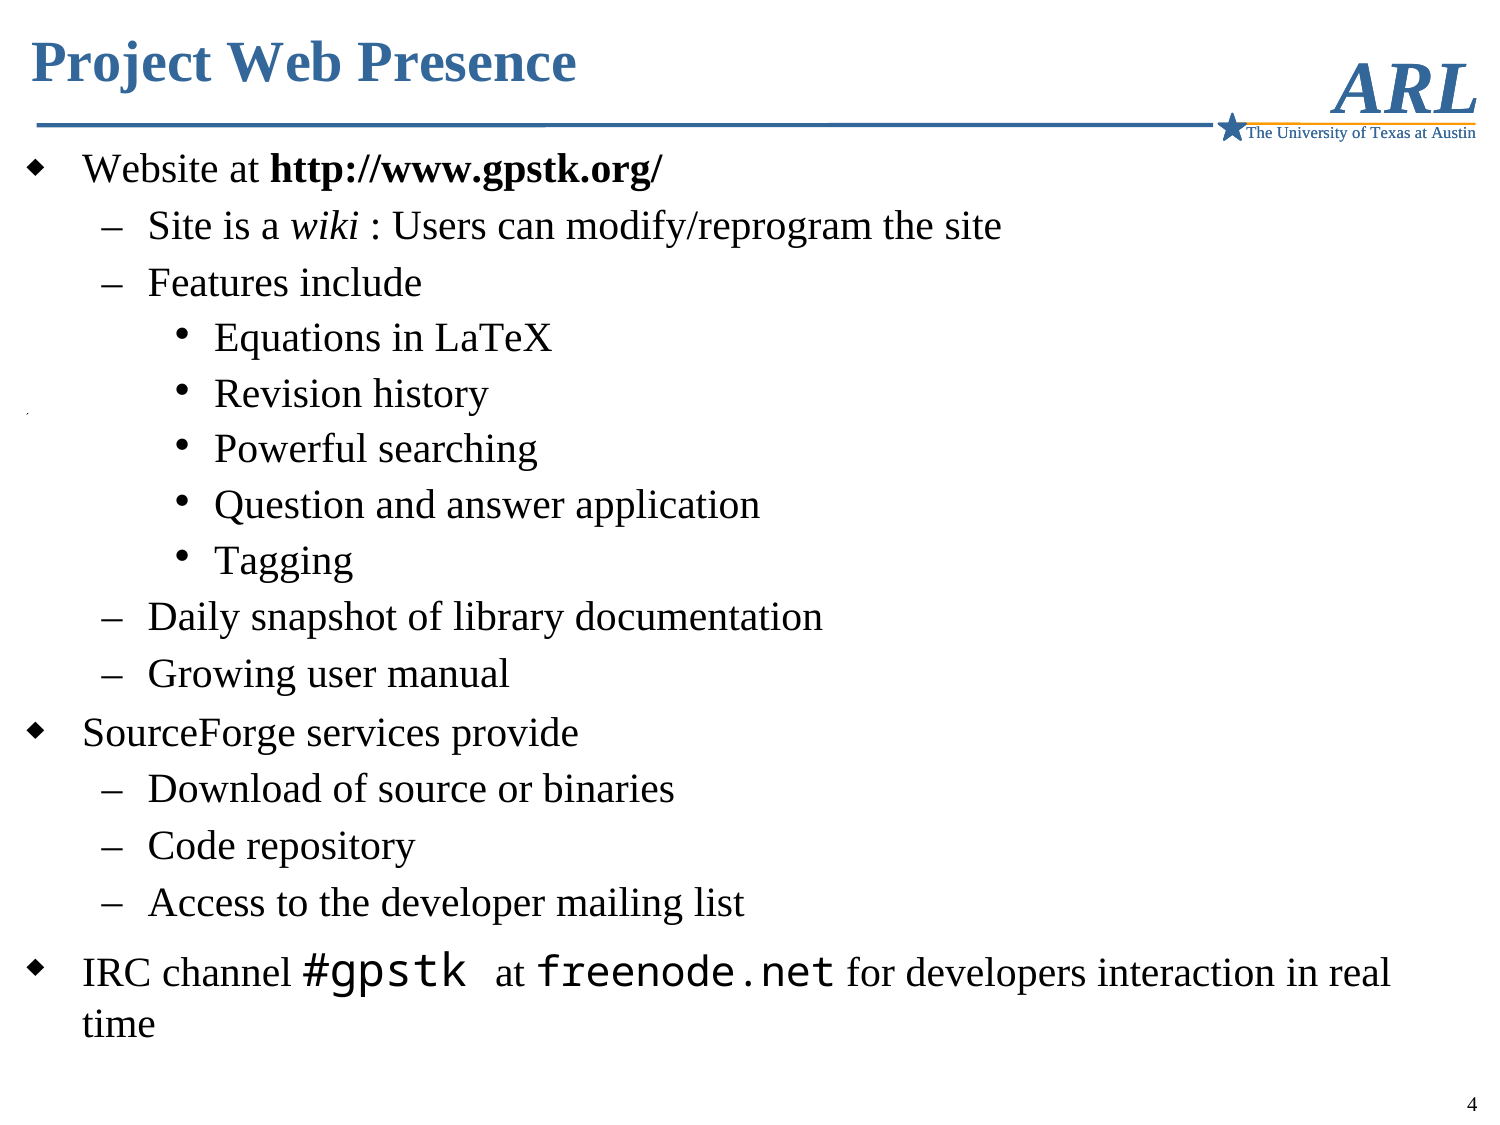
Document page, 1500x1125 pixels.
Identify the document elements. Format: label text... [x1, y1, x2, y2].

list Website at http://www.gpstk.org/ Site is a wiki : Users can modify/reprogram the site Features include Equations in LaTeX Revision history Powerful searching Question and answer application Tagging Daily snapshot of library documentation Growing user manual SourceForge services provide Download of source or binaries Code repository Access to the developer mailing list IRC channel #gpstk at freenode.net for developers interaction in real time [26, 145, 1470, 1089]
title Project Web Presence [31, 15, 1298, 117]
